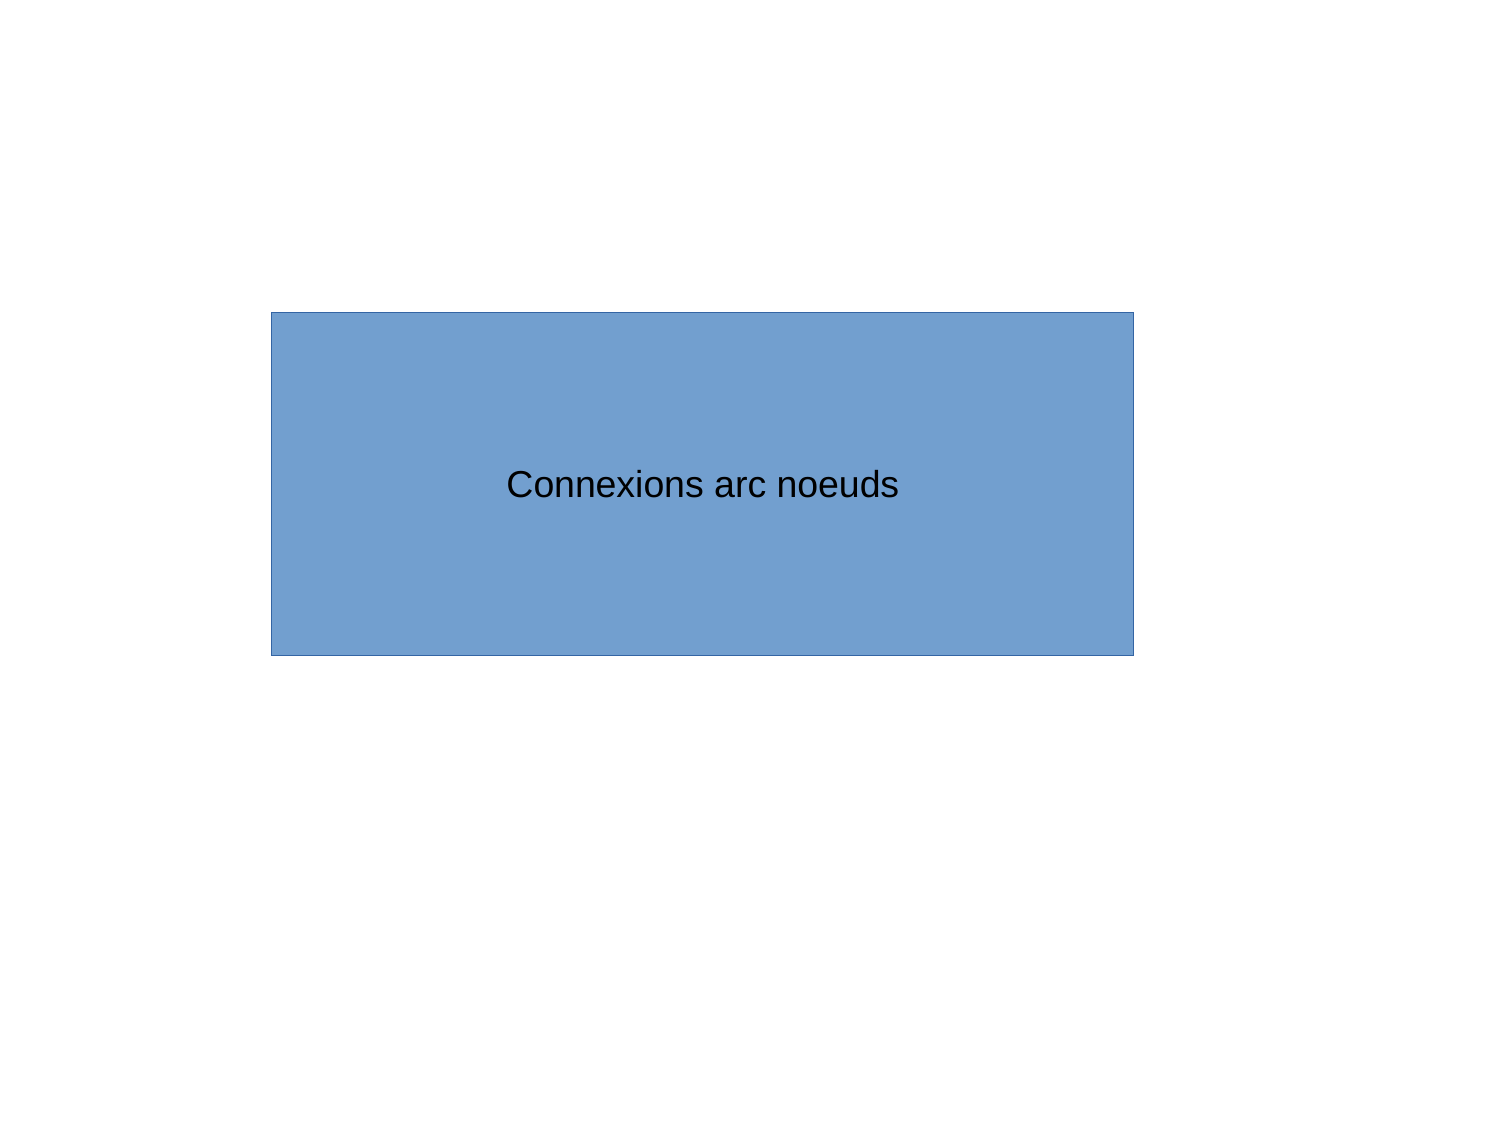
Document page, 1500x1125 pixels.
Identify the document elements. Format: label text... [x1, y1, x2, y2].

text_box Connexions arc noeuds [271, 312, 1134, 656]
